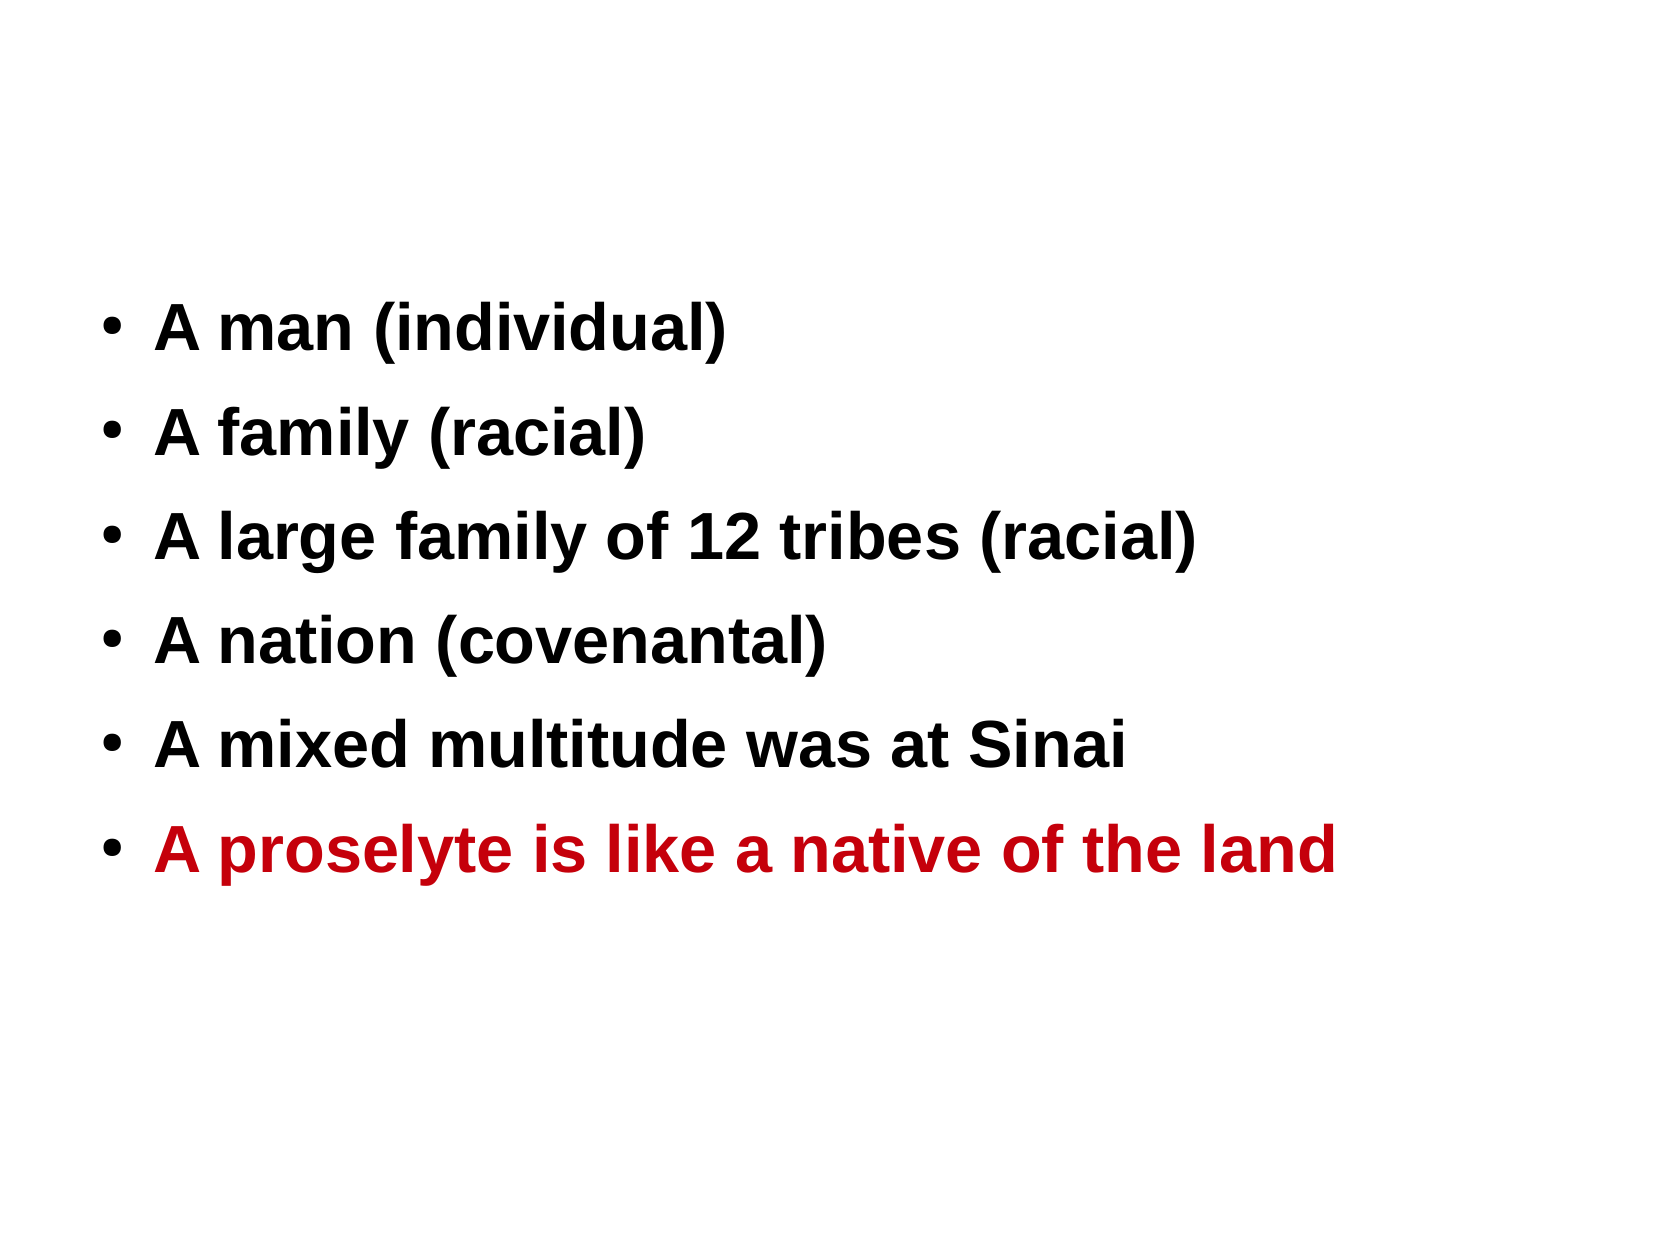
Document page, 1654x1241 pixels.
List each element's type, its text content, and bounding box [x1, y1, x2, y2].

list A man (individual) A family (racial) A large family of 12 tribes (racial) A nation (covenantal) A mixed multitude was at Sinai A proselyte is like a native of the land [82, 290, 1571, 1109]
